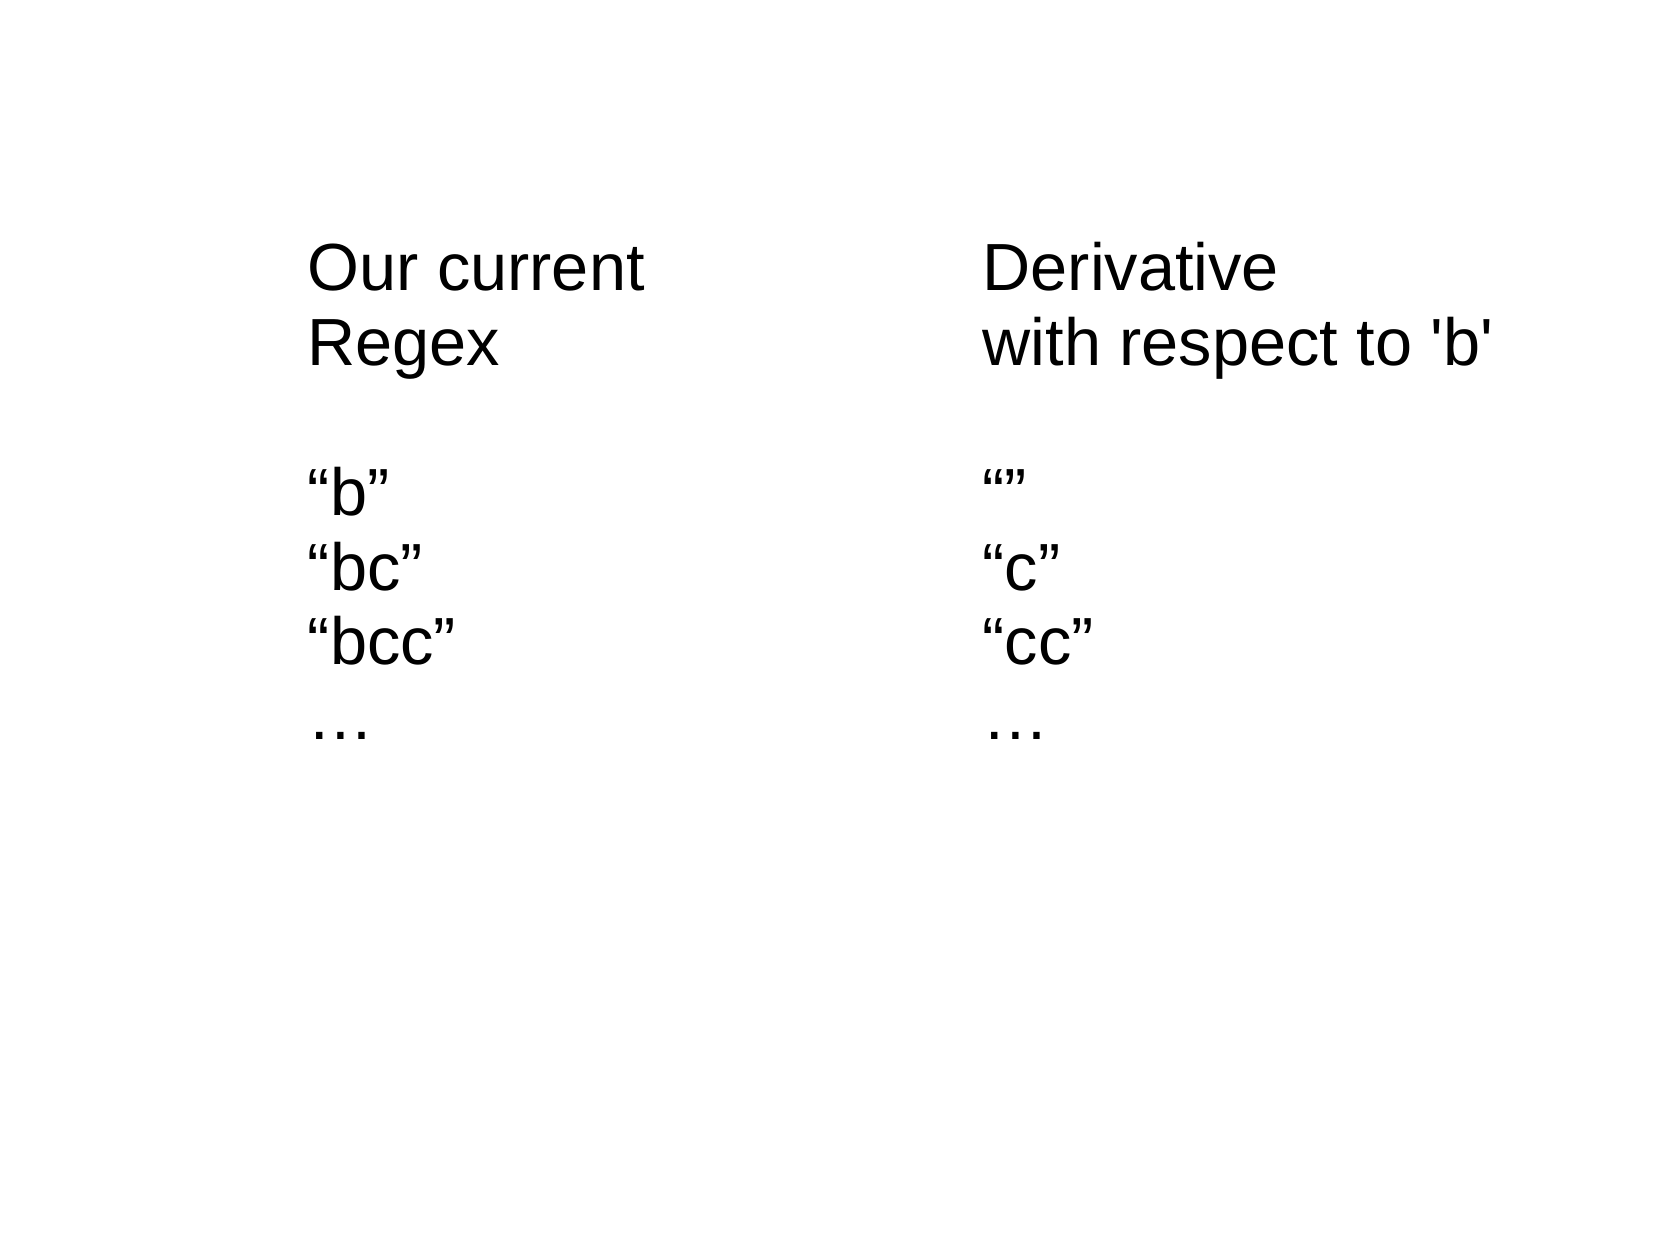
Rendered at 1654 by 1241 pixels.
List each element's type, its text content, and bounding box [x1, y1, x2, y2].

subtitle Our current Derivative Regex with respect to 'b' “b” “” “bc” “c” “bcc” “cc” … … [82, 49, 1571, 1010]
